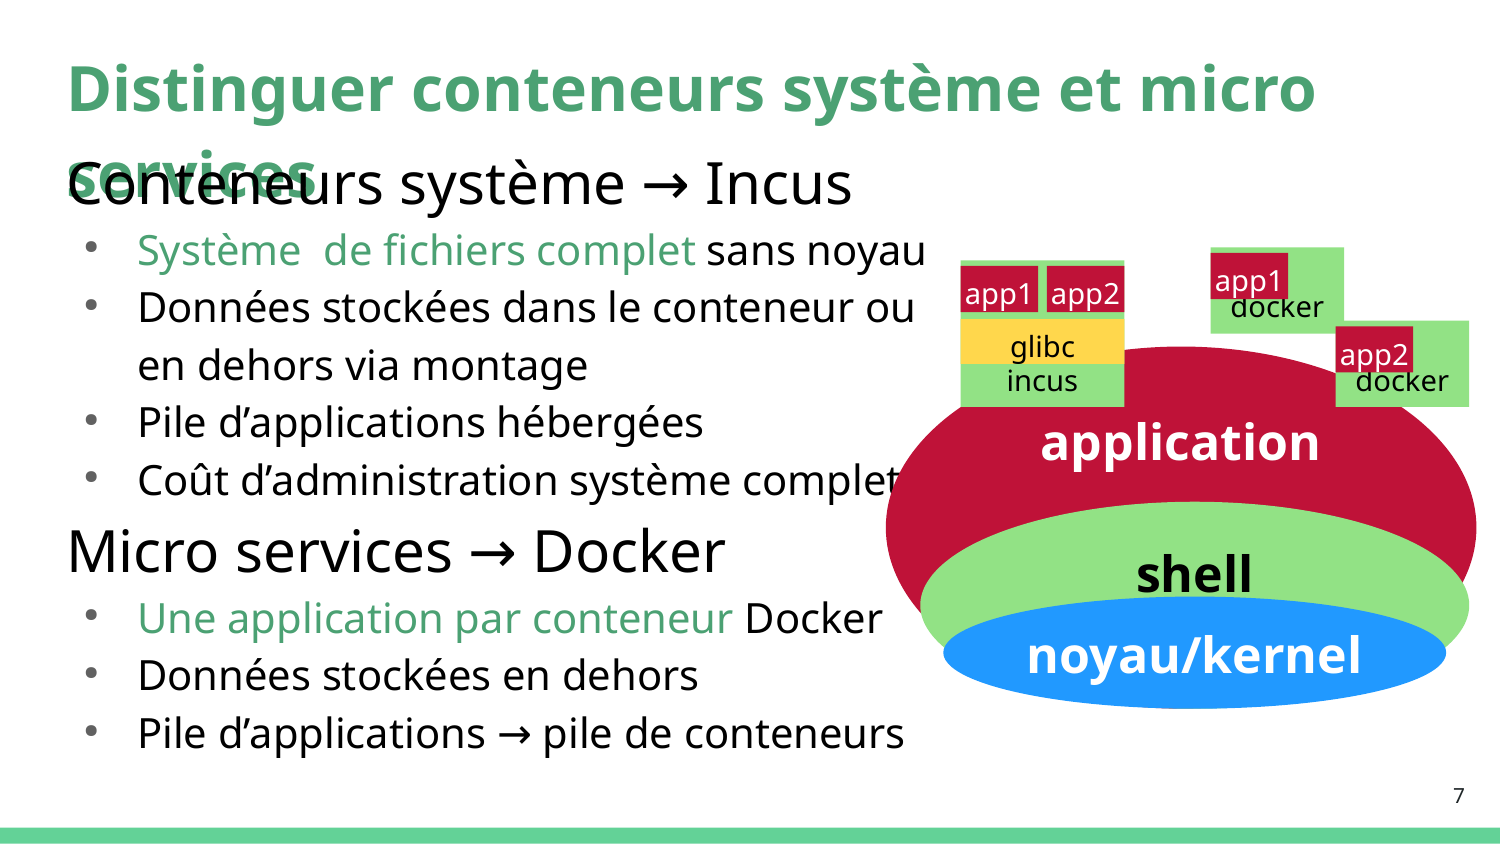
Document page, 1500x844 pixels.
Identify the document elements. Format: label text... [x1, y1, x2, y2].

text_box app1 [960, 265, 1039, 313]
text_box shell [920, 501, 1470, 648]
text_box docker [1210, 247, 1345, 334]
text_box glibc [1014, 343, 1023, 355]
title Distinguer conteneurs système et micro services [51, 23, 1500, 117]
text_box app2 [1335, 326, 1414, 373]
text_box app2 [1046, 265, 1125, 313]
text_box docker [1335, 320, 1470, 407]
text_box incus [960, 260, 1125, 319]
text_box app1 [1210, 252, 1289, 300]
text_box glibc [960, 319, 1125, 364]
slide_number <numéro> [1389, 764, 1480, 830]
text_box incus [960, 364, 1125, 407]
text_box application [885, 346, 1477, 614]
text_box noyau/kernel [943, 596, 1447, 709]
list Conteneurs système → Incus Système de fichiers complet sans noyau Données stockées dans le conteneur ou en dehors via montage Pile d’applications hébergées Coût d’administration système complet Micro services → Docker Une application par conteneur Docker Données stockées en dehors Pile d’applications → pile de conteneurs [51, 120, 945, 827]
